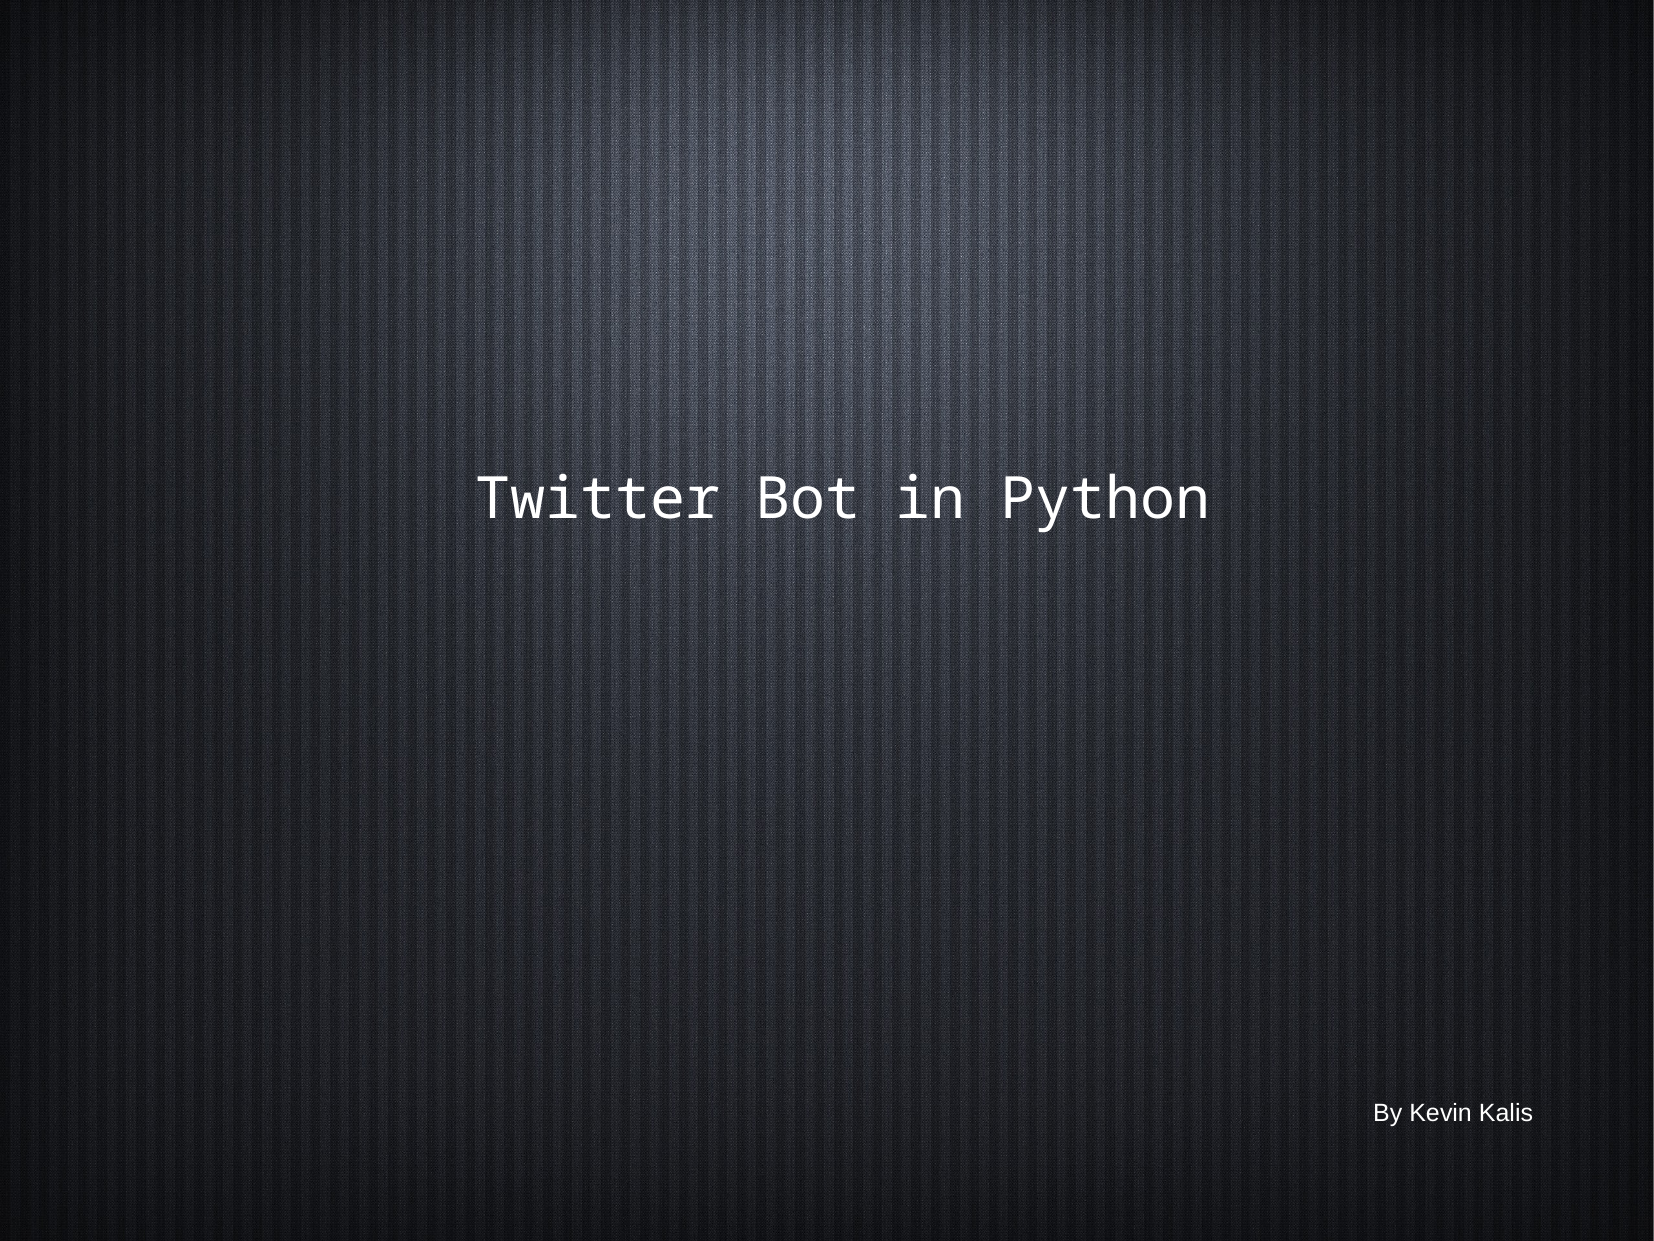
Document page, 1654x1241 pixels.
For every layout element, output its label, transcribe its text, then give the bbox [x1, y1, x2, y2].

text_box By Kevin Kalis [1358, 1091, 1549, 1134]
picture [0, 0, 1654, 1241]
text_box Twitter Bot in Python [460, 448, 1465, 534]
